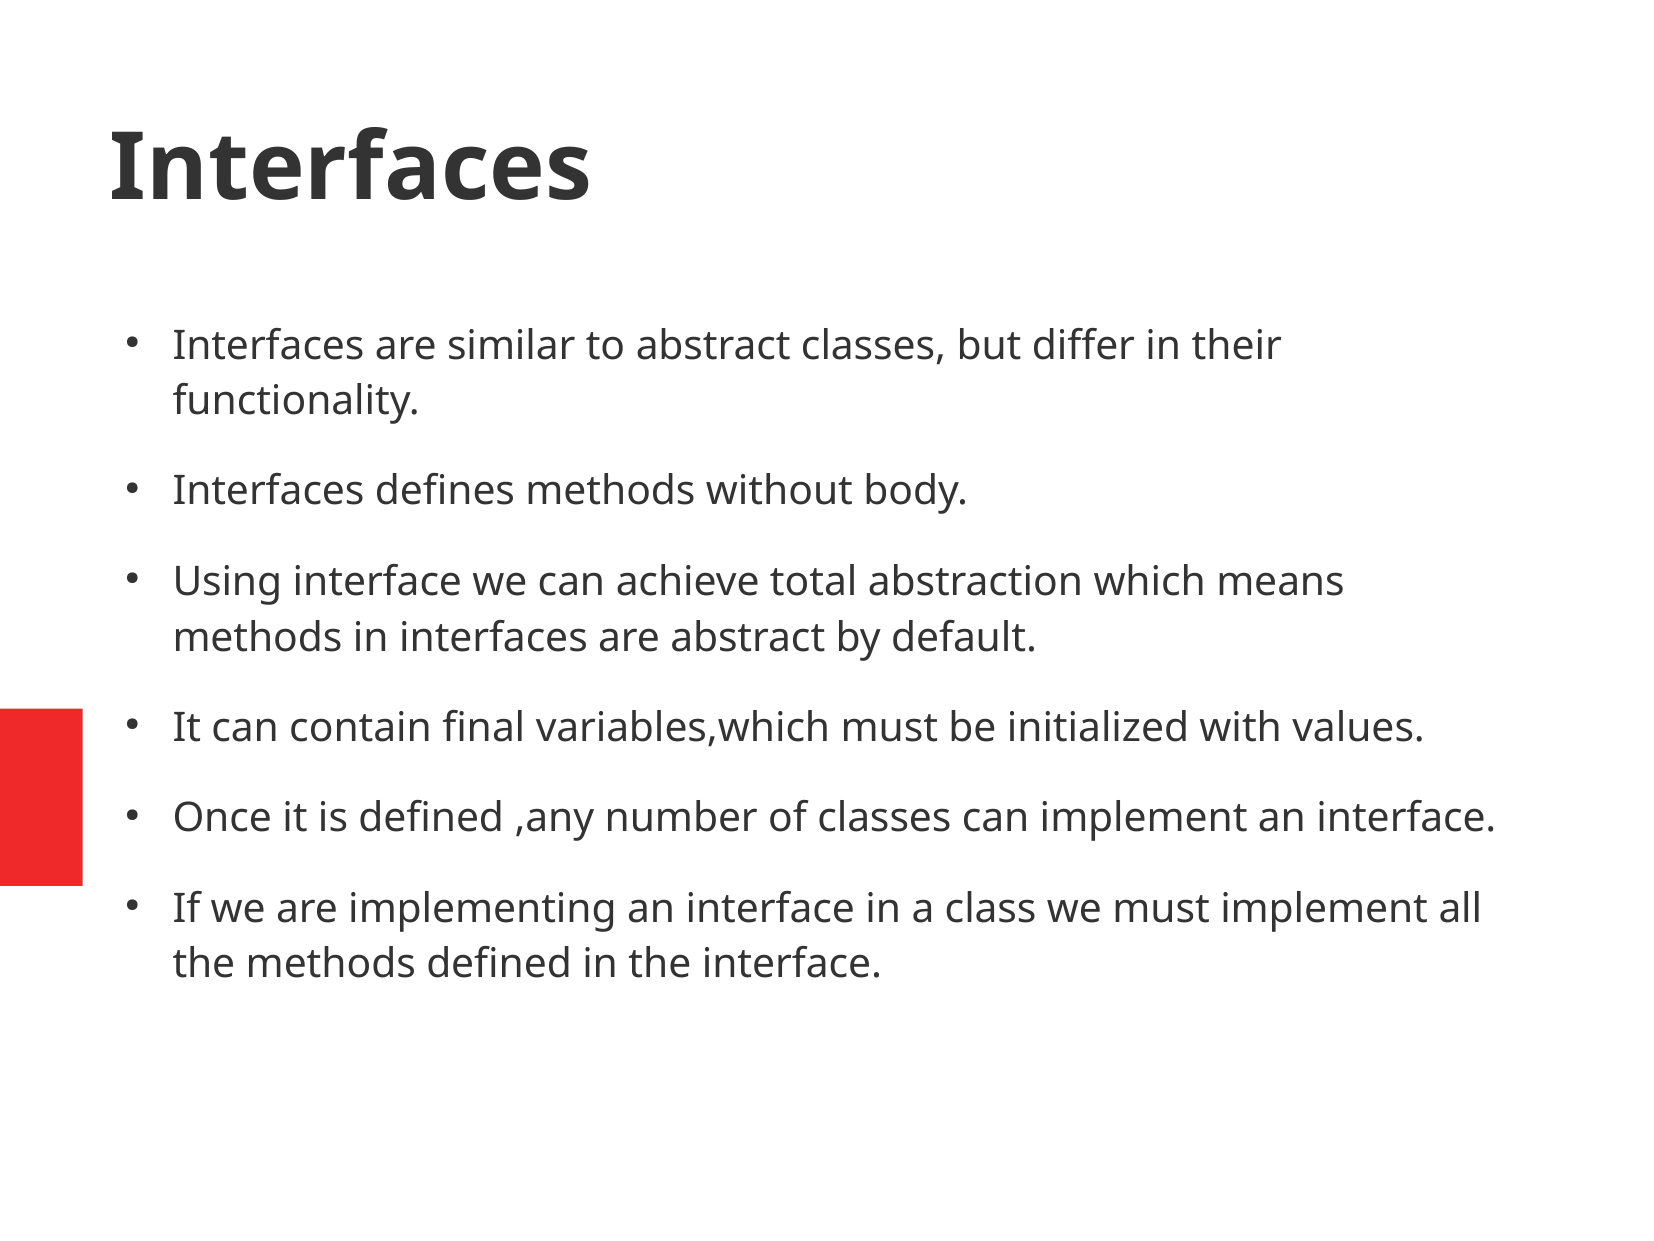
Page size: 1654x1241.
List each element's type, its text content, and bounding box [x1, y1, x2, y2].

title Interfaces [109, 45, 1516, 282]
list Interfaces are similar to abstract classes, but differ in their functionality. Interfaces defines methods without body. Using interface we can achieve total abstraction which means methods in interfaces are abstract by default. It can contain final variables,which must be initialized with values. Once it is defined ,any number of classes can implement an interface. If we are implementing an interface in a class we must implement all the methods defined in the interface. [109, 315, 1516, 1036]
